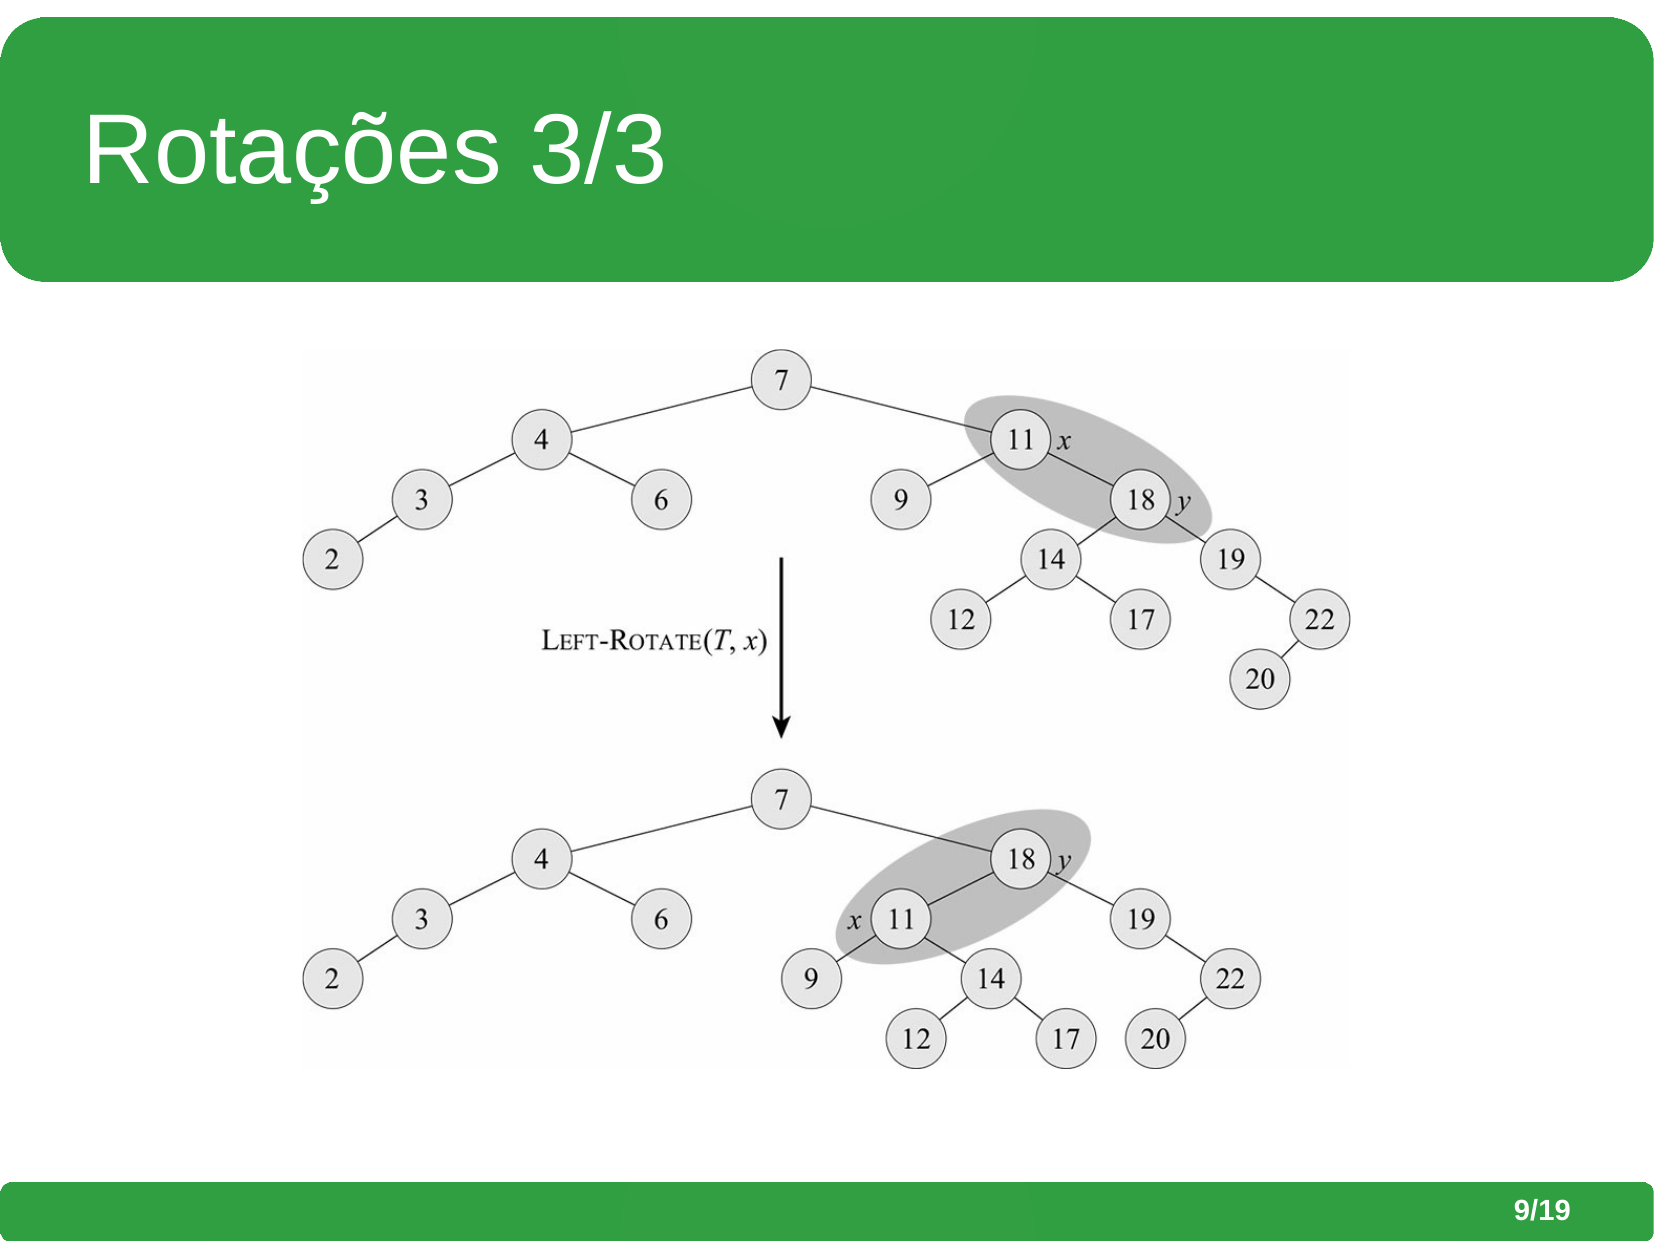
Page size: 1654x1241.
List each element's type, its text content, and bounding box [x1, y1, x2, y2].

picture [302, 349, 1351, 1069]
title Rotações 3/3 [82, 47, 1571, 252]
